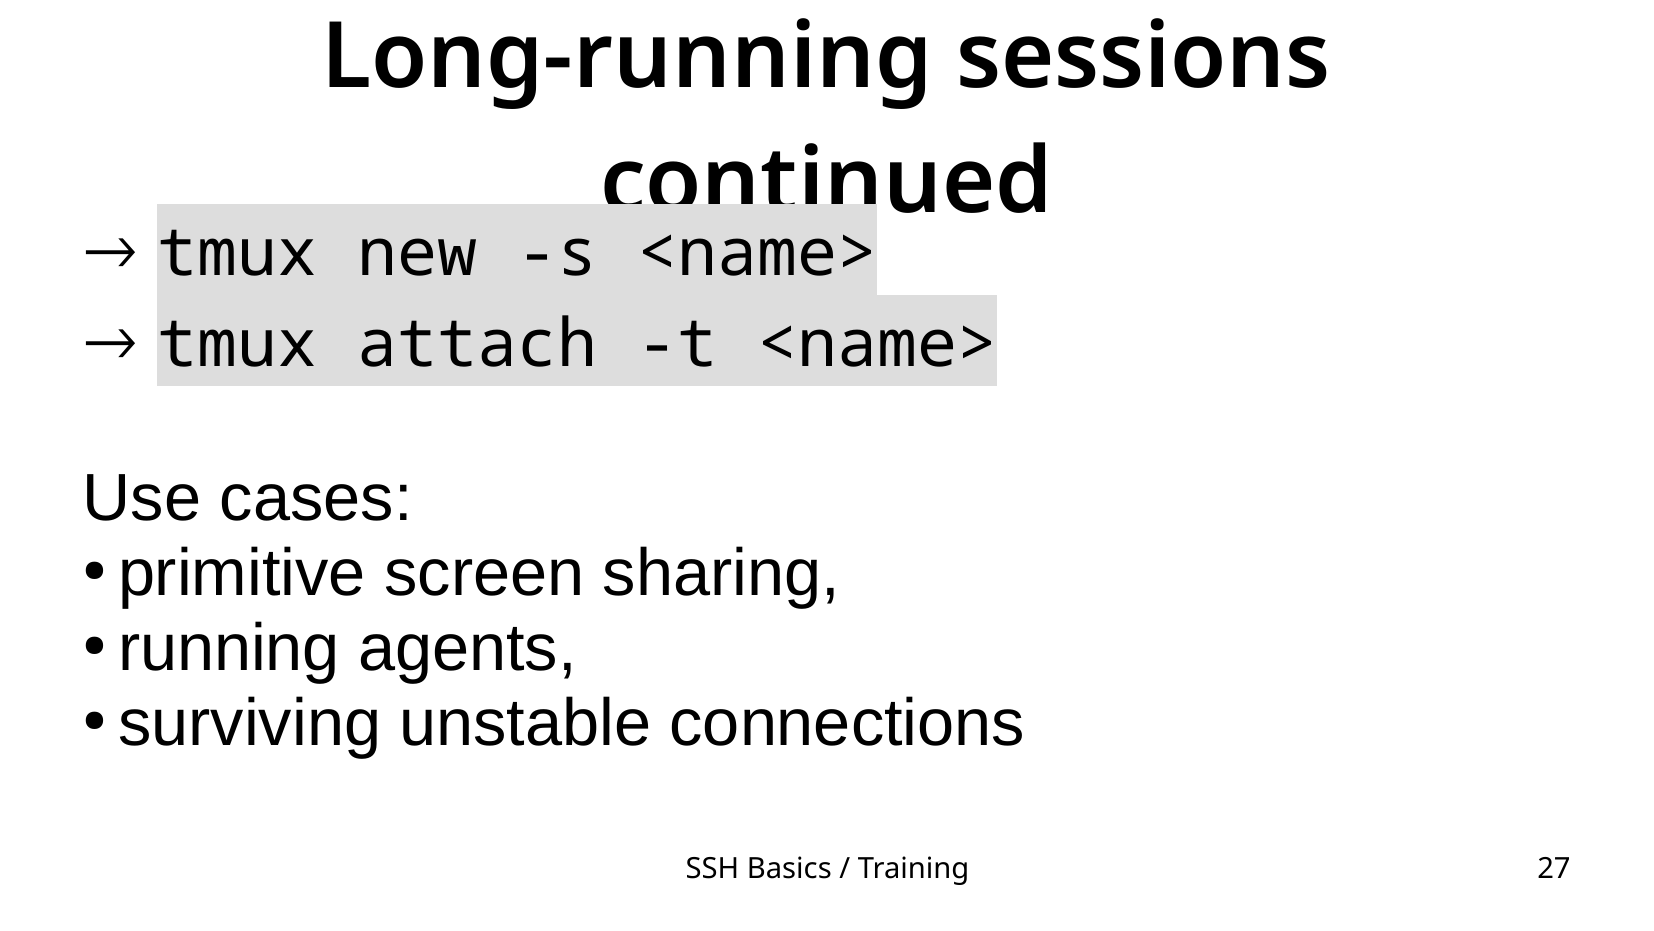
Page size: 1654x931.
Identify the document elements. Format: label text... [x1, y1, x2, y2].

title Long-running sessions continued [82, 37, 1571, 193]
subtitle 🡒 tmux new -s <name> 🡒 tmux attach -t <name> Use cases: primitive screen sharing, running agents, surviving unstable connections [82, 204, 1571, 788]
